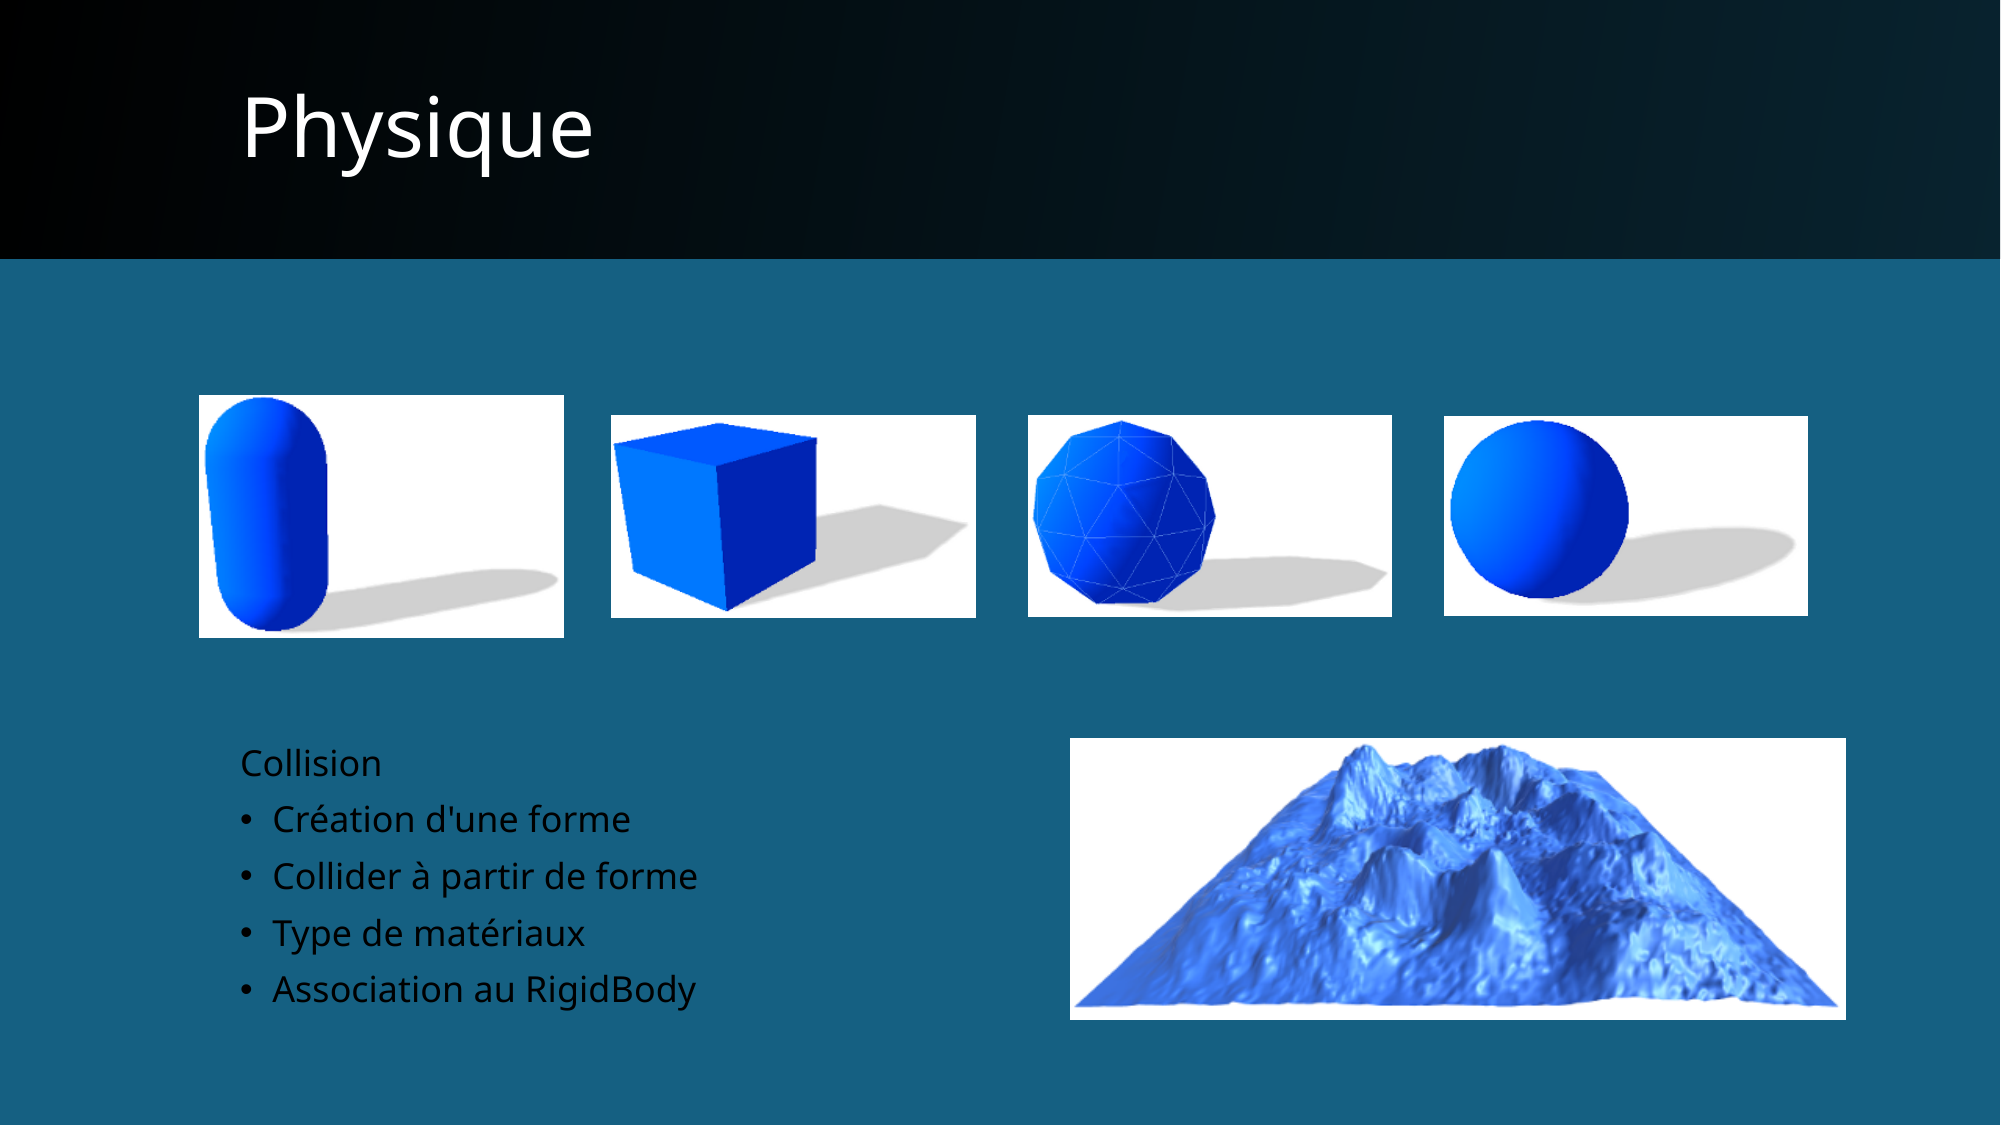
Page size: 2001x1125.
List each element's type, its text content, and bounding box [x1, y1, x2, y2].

picture [1070, 738, 1846, 1020]
title Physique [225, 49, 1871, 213]
picture [611, 415, 976, 618]
text_box [0, 0, 2000, 1125]
picture [1028, 416, 1392, 617]
picture [199, 395, 564, 638]
list Collision Création d'une forme Collider à partir de forme Type de matériaux Association au RigidBody [225, 736, 976, 1020]
picture [1444, 416, 1808, 616]
